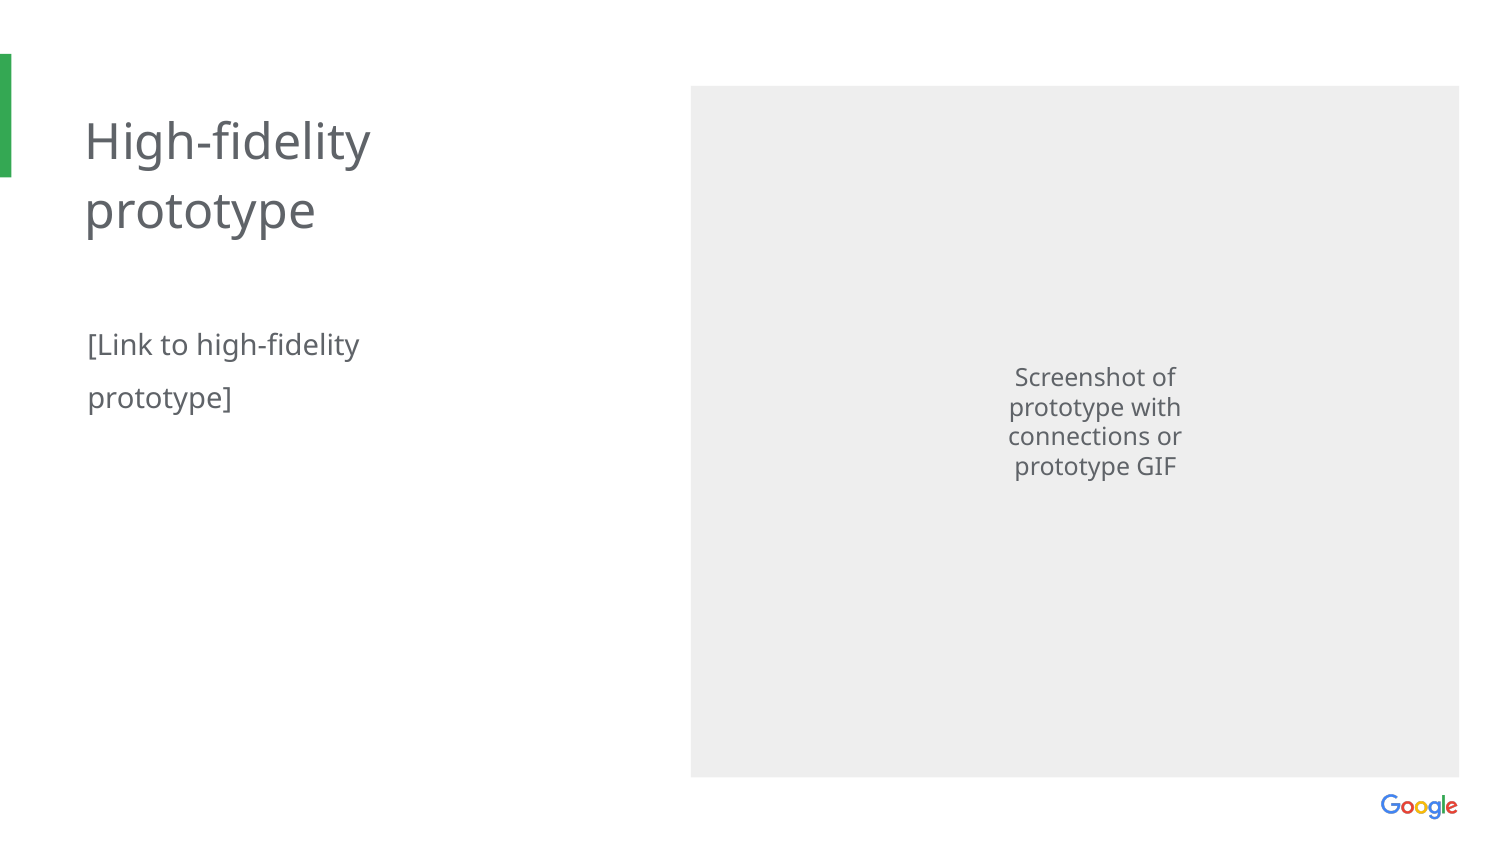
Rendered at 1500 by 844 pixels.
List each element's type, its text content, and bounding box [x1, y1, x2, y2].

text_box Screenshot of prototype with connections or prototype GIF [986, 346, 1205, 496]
text_box High-fidelity prototype [84, 85, 1234, 254]
picture [1381, 794, 1458, 820]
text_box [690, 85, 1460, 778]
text_box [Link to high-fidelity prototype] [87, 294, 453, 482]
